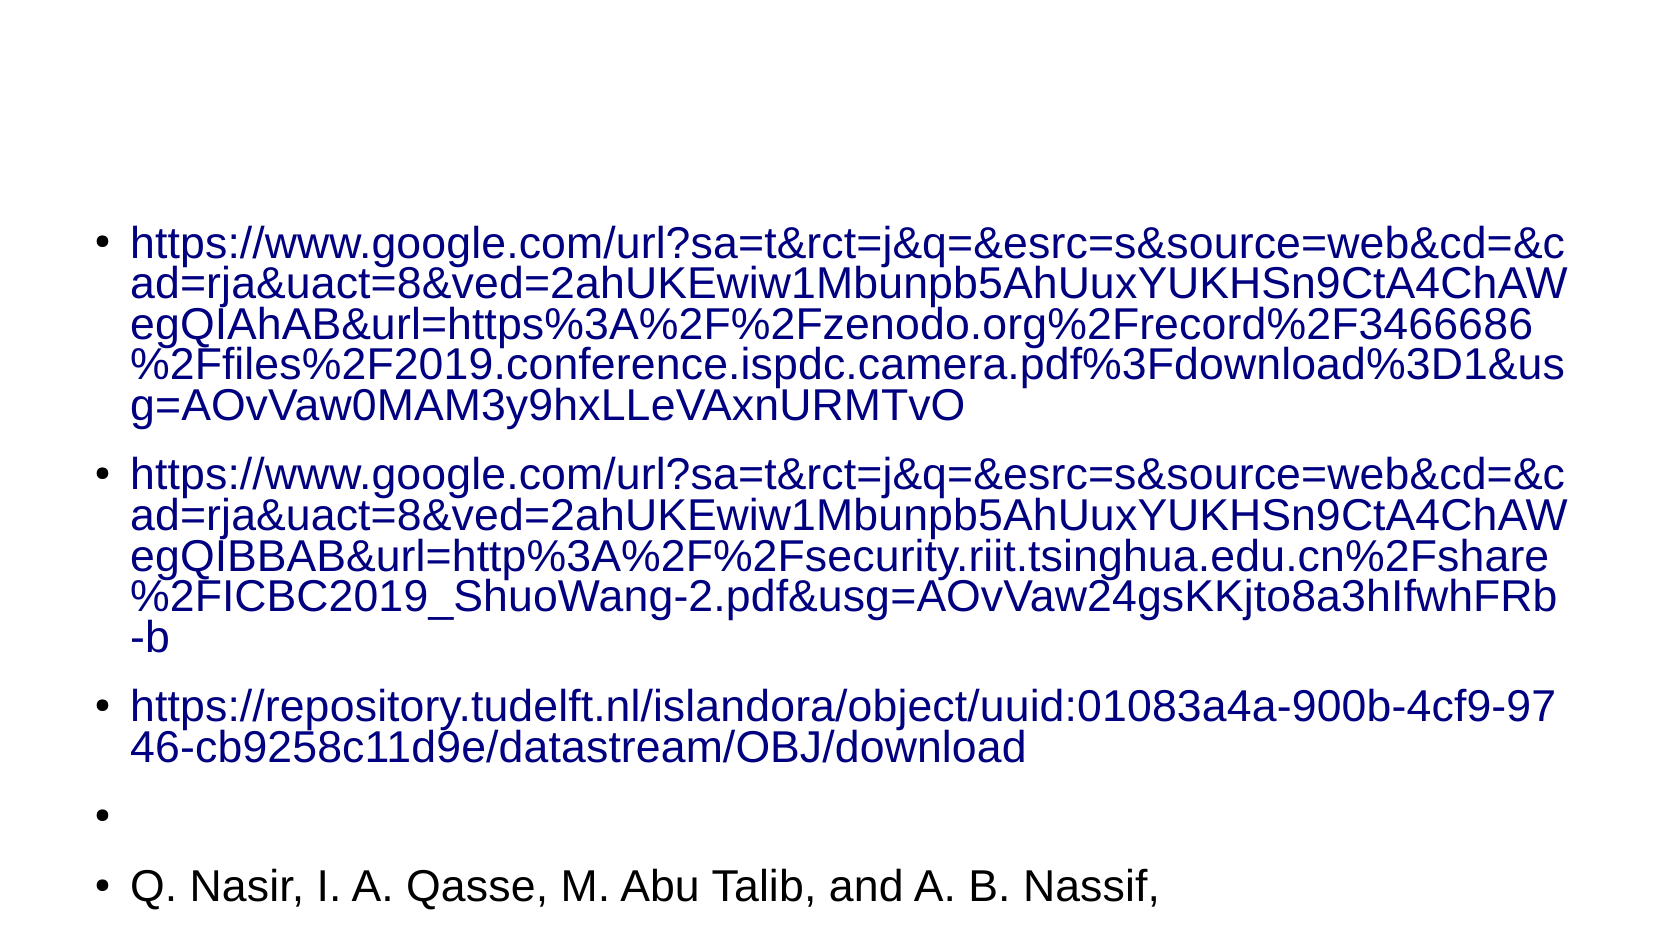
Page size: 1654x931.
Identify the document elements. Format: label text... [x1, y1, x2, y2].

list https://www.google.com/url?sa=t&rct=j&q=&esrc=s&source=web&cd=&cad=rja&uact=8&ved=2ahUKEwiw1Mbunpb5AhUuxYUKHSn9CtA4ChAWegQIAhAB&url=https%3A%2F%2Fzenodo.org%2Frecord%2F3466686%2Ffiles%2F2019.conference.ispdc.camera.pdf%3Fdownload%3D1&usg=AOvVaw0MAM3y9hxLLeVAxnURMTvO https://www.google.com/url?sa=t&rct=j&q=&esrc=s&source=web&cd=&cad=rja&uact=8&ved=2ahUKEwiw1Mbunpb5AhUuxYUKHSn9CtA4ChAWegQIBBAB&url=http%3A%2F%2Fsecurity.riit.tsinghua.edu.cn%2Fshare%2FICBC2019_ShuoWang-2.pdf&usg=AOvVaw24gsKKjto8a3hIfwhFRb-b https://repository.tudelft.nl/islandora/object/uuid:01083a4a-900b-4cf9-9746-cb9258c11d9e/datastream/OBJ/download Q. Nasir, I. A. Qasse, M. Abu Talib, and A. B. Nassif, “Performance analysis of hyperledger fabric platforms,” Security and Communication Networks, vol. 2018, 2018 [82, 217, 1571, 758]
